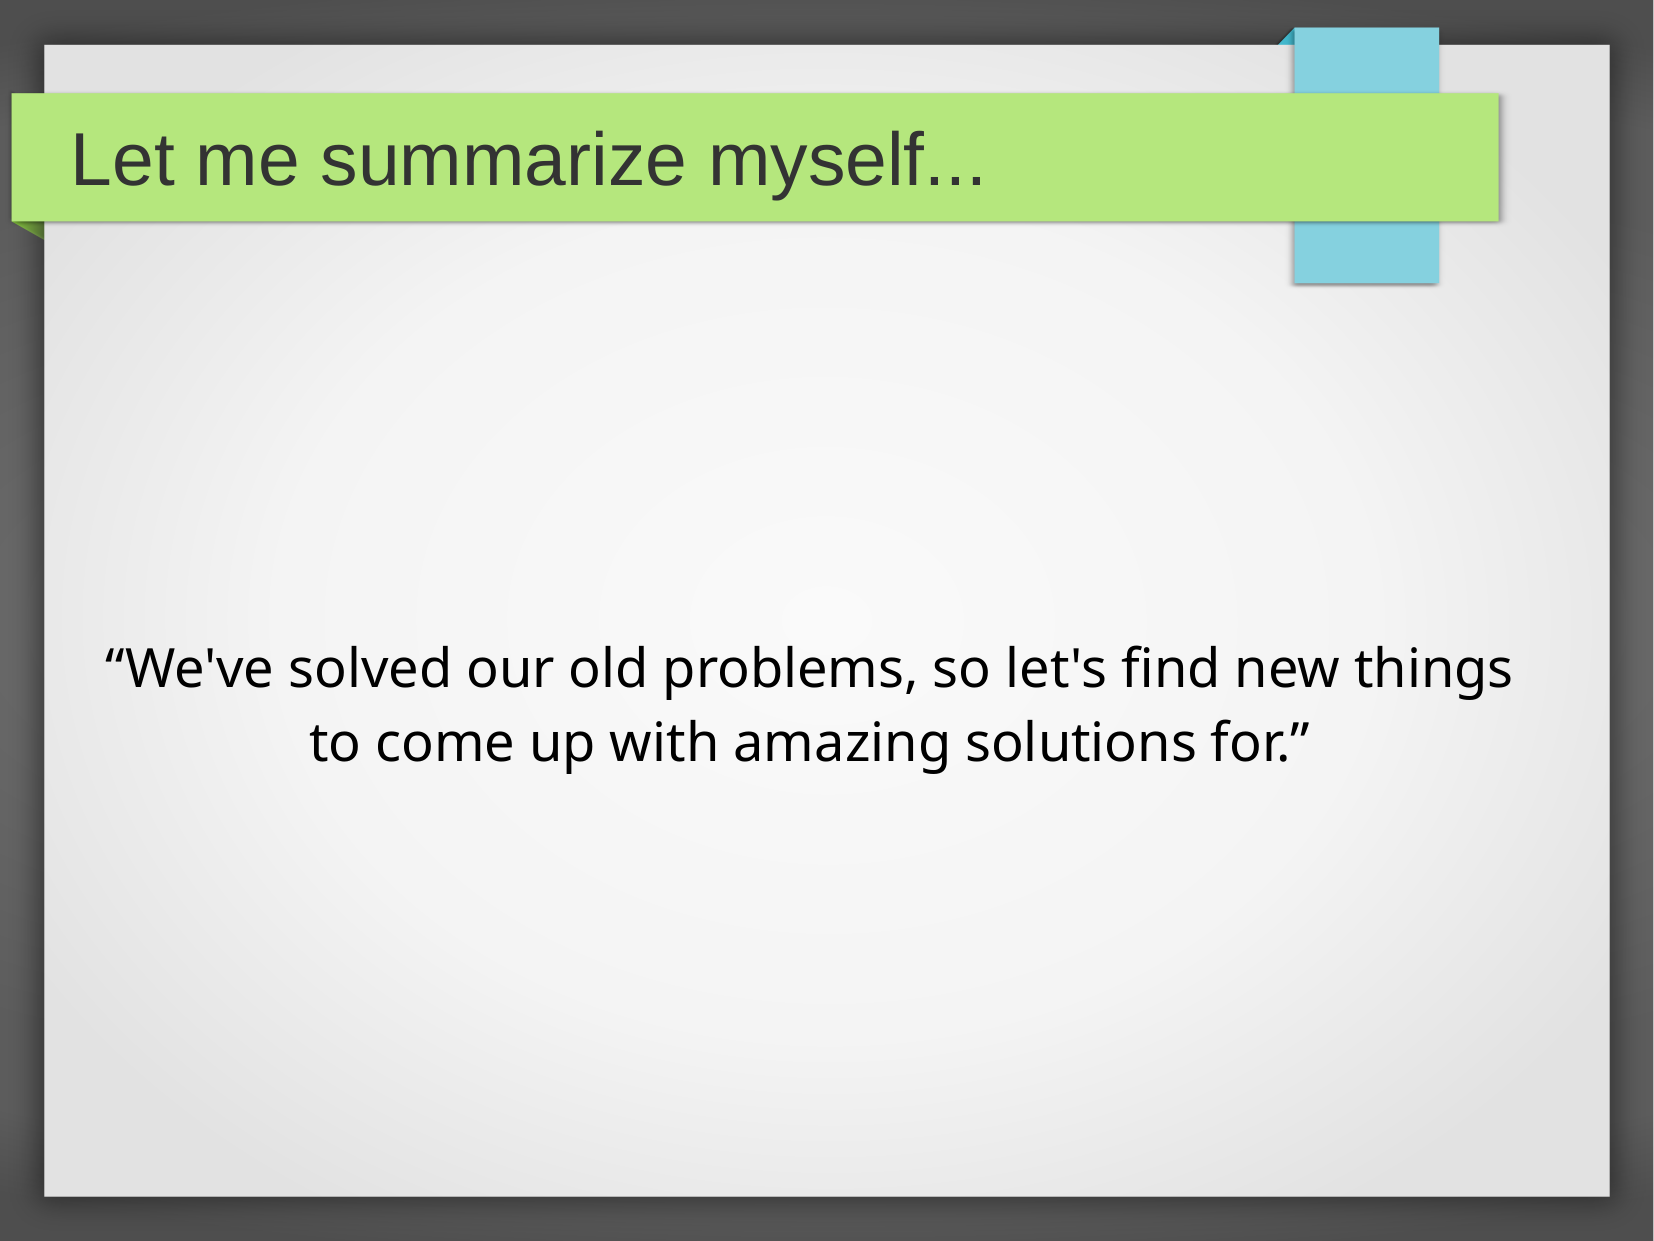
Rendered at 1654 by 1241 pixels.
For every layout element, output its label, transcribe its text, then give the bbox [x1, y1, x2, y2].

subtitle “We've solved our old problems, so let's find new things to come up with amazing solutions for.” [82, 343, 1538, 1063]
picture [0, 0, 1654, 1241]
title Let me summarize myself... [70, 106, 1229, 213]
